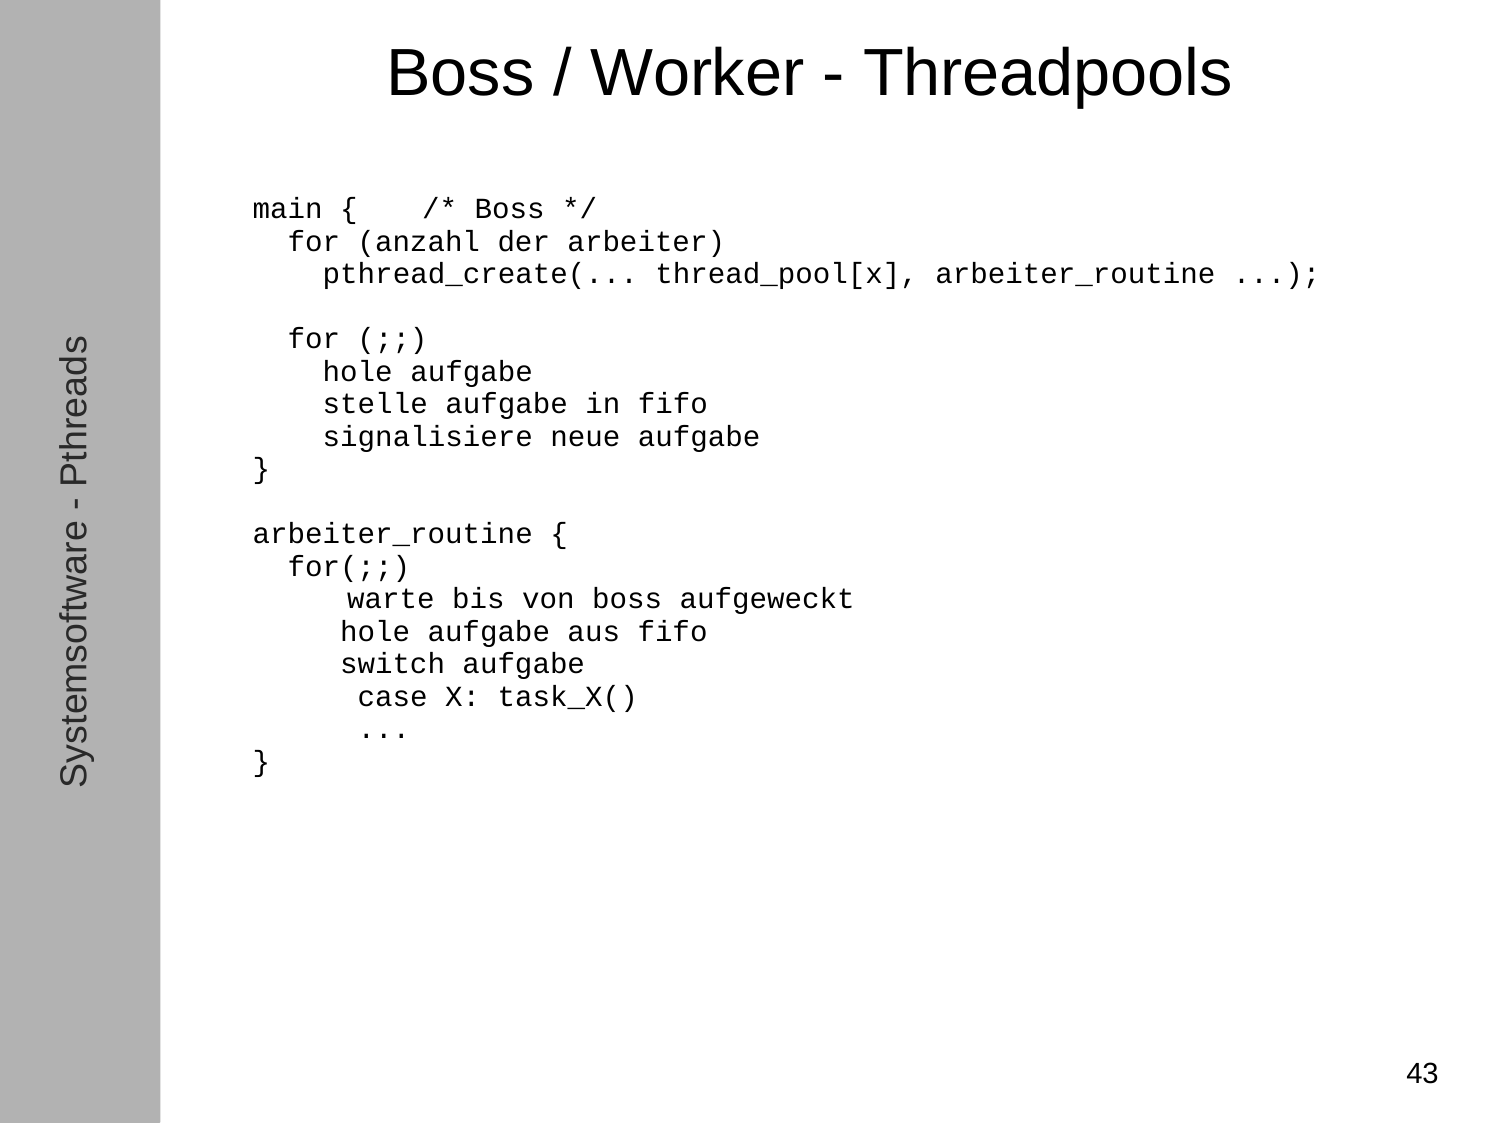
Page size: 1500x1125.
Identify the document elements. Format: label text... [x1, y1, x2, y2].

text_box [0, 0, 160, 1123]
text_box Boss / Worker - Threadpools [324, 27, 1296, 123]
text_box main { /* Boss */ for (anzahl der arbeiter) pthread_create(... thread_pool[x], arbeiter_routine ...); for (;;) hole aufgabe stelle aufgabe in fifo signalisiere neue aufgabe } arbeiter_routine { for(;;) warte bis von boss aufgeweckt hole aufgabe aus fifo switch aufgabe case X: task_X() ... } [237, 187, 1448, 1125]
text_box Systemsoftware - Pthreads [47, 1, 121, 1124]
text_box <number> [1406, 1057, 1500, 1106]
